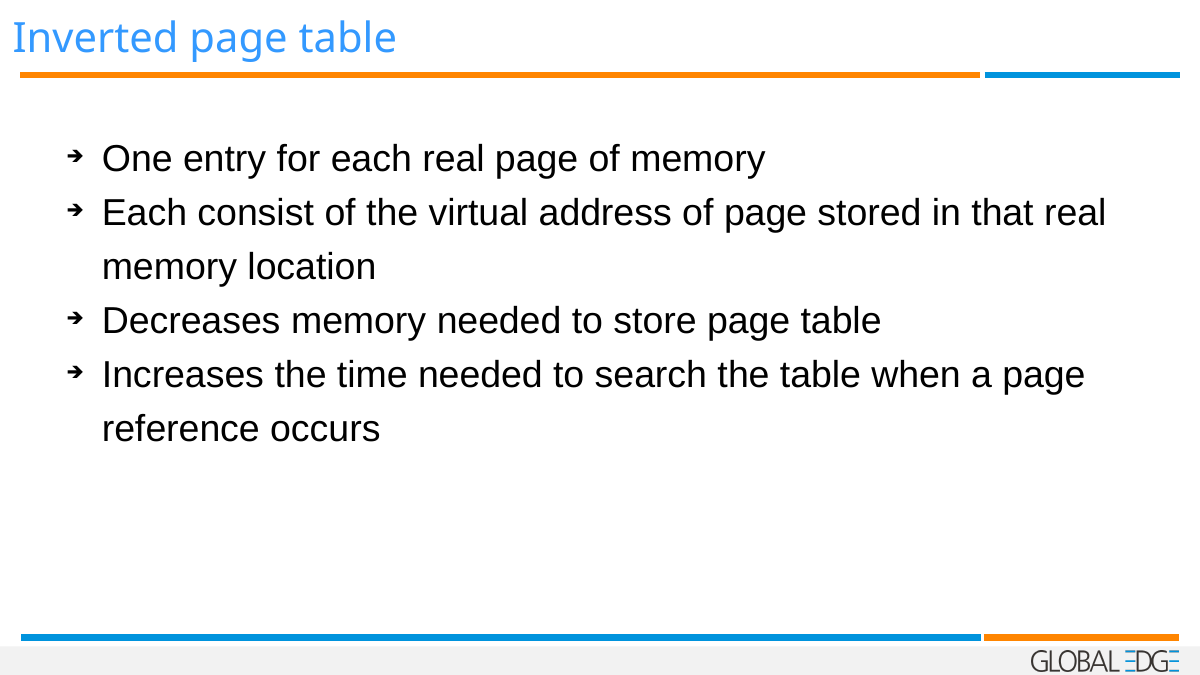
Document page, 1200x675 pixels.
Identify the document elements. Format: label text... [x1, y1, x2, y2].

picture [1031, 650, 1179, 672]
title Inverted page table [12, 9, 1088, 63]
text_box One entry for each real page of memory Each consist of the virtual address of page stored in that real memory location Decreases memory needed to store page table Increases the time needed to search the table when a page reference occurs [51, 129, 1123, 567]
